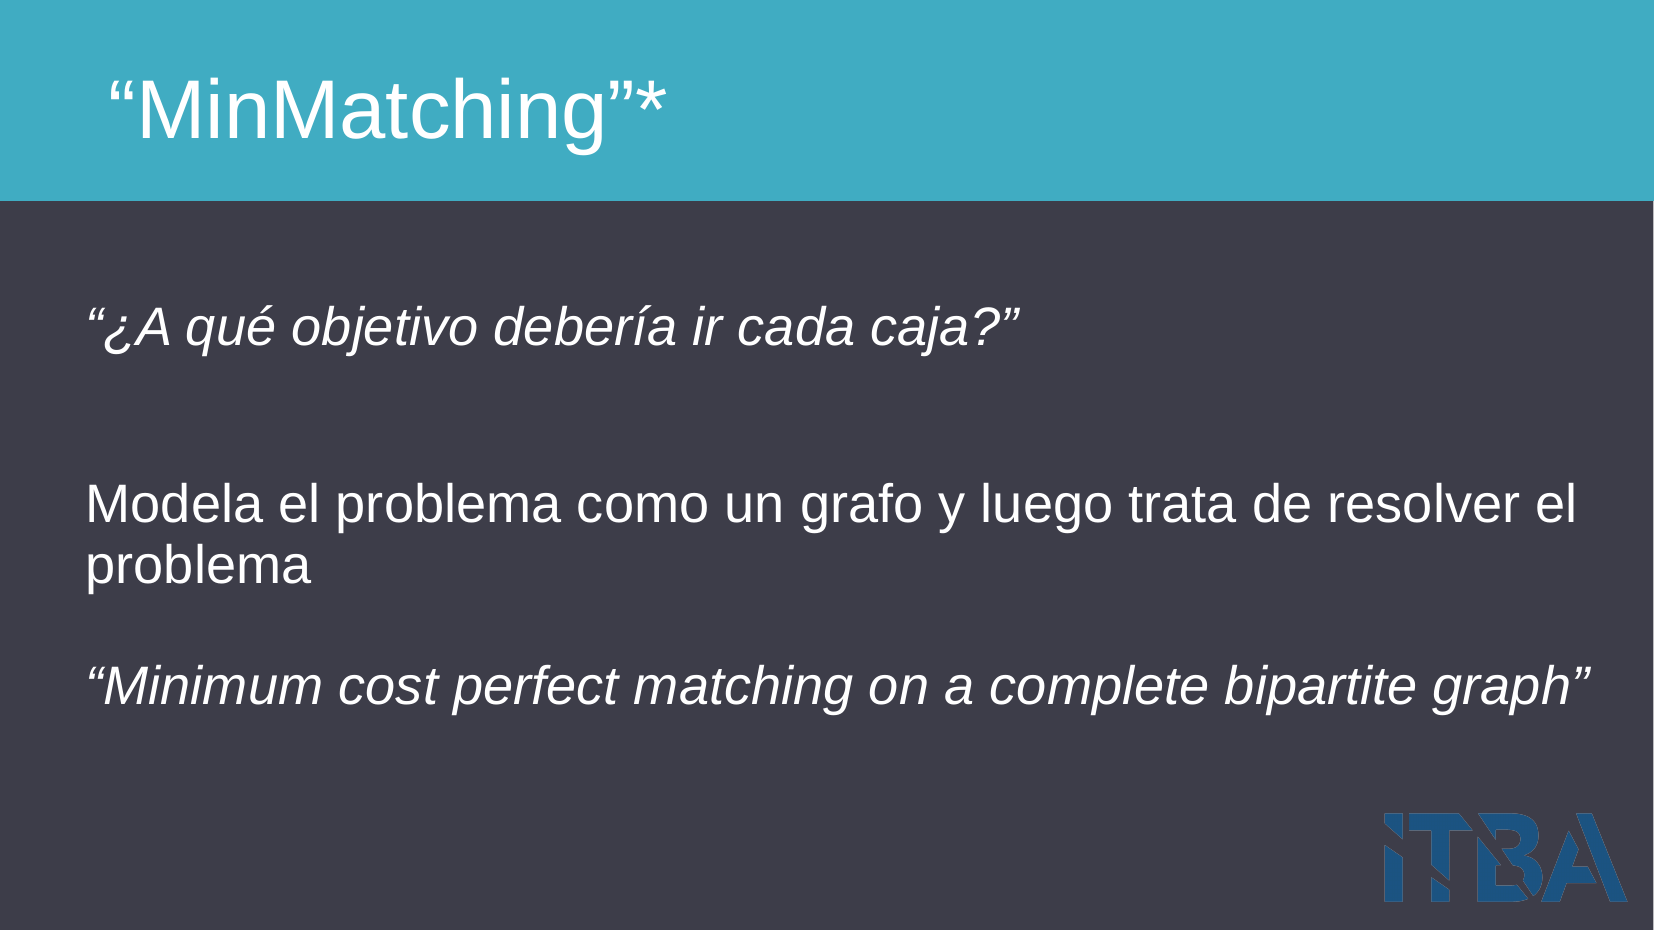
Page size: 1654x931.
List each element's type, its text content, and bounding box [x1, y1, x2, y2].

text_box [0, 0, 1654, 201]
text_box “¿A qué objetivo debería ir cada caja?” [70, 289, 1063, 378]
text_box Modela el problema como un grafo y luego trata de resolver el problema “Minimum cost perfect matching on a complete bipartite graph” [70, 466, 1630, 724]
text_box “MinMatching”* [93, 56, 1249, 165]
picture [1358, 779, 1654, 931]
